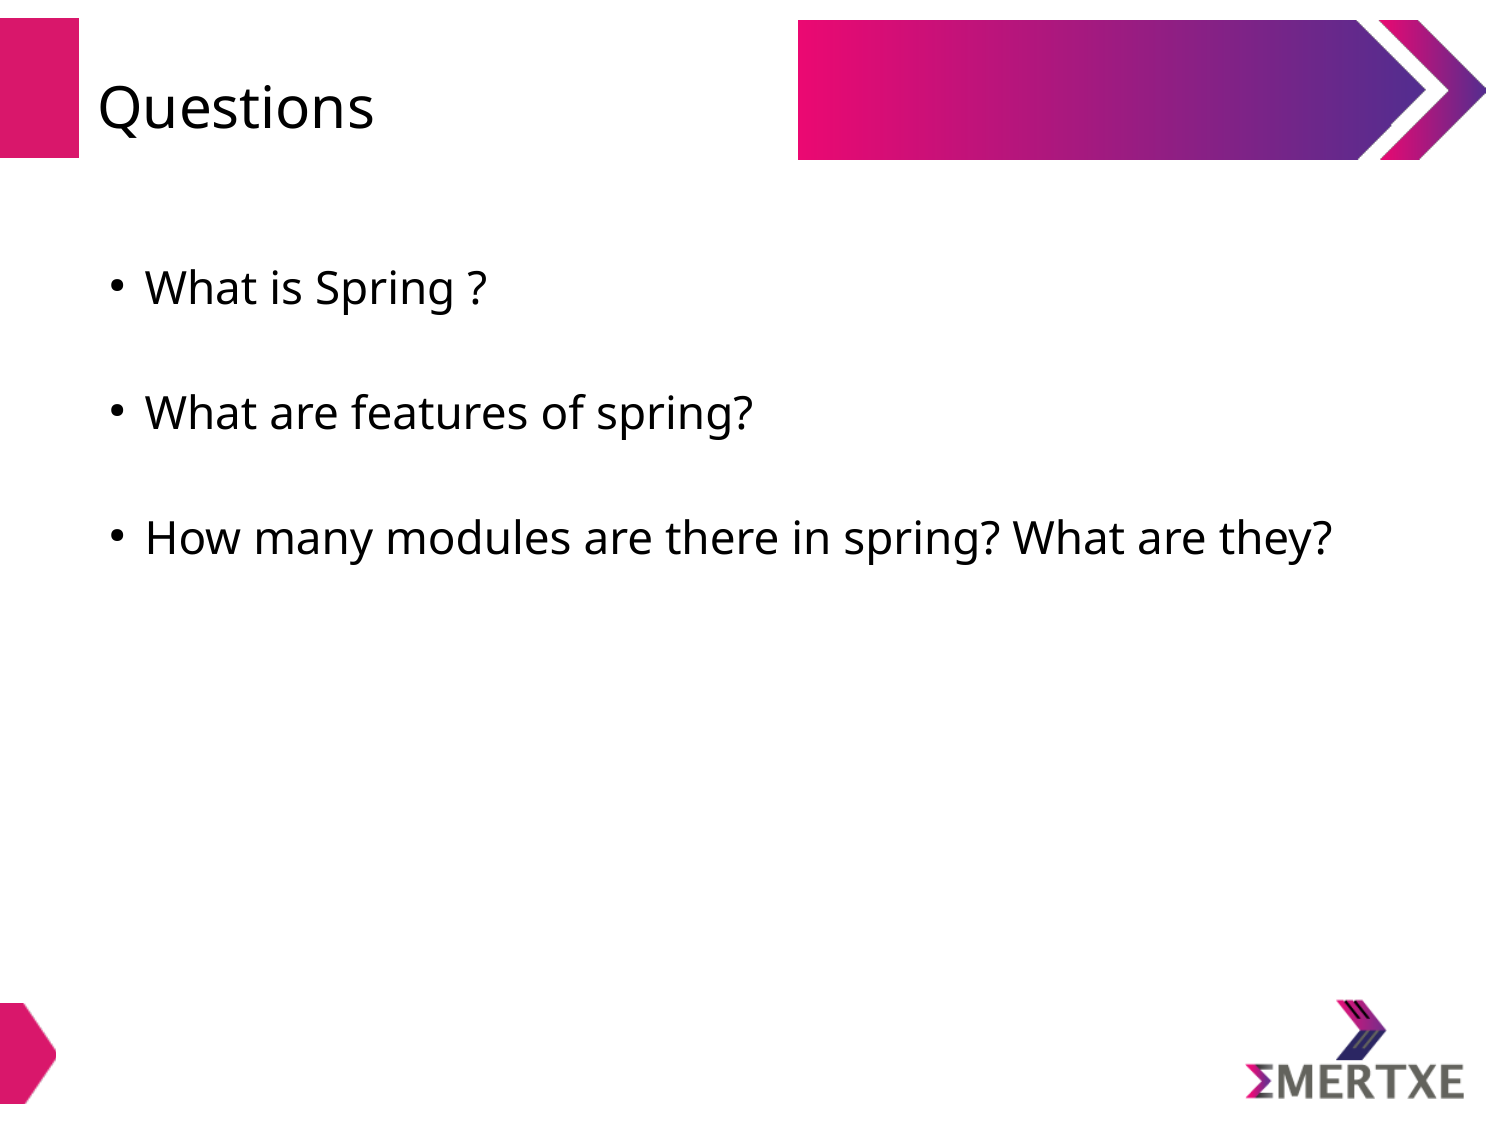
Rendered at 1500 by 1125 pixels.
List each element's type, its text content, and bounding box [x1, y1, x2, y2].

text_box What is Spring ? What are features of spring? How many modules are there in spring? What are they? [94, 248, 1453, 628]
text_box Questions [82, 59, 780, 142]
picture [798, 20, 1486, 160]
picture [1245, 996, 1465, 1099]
